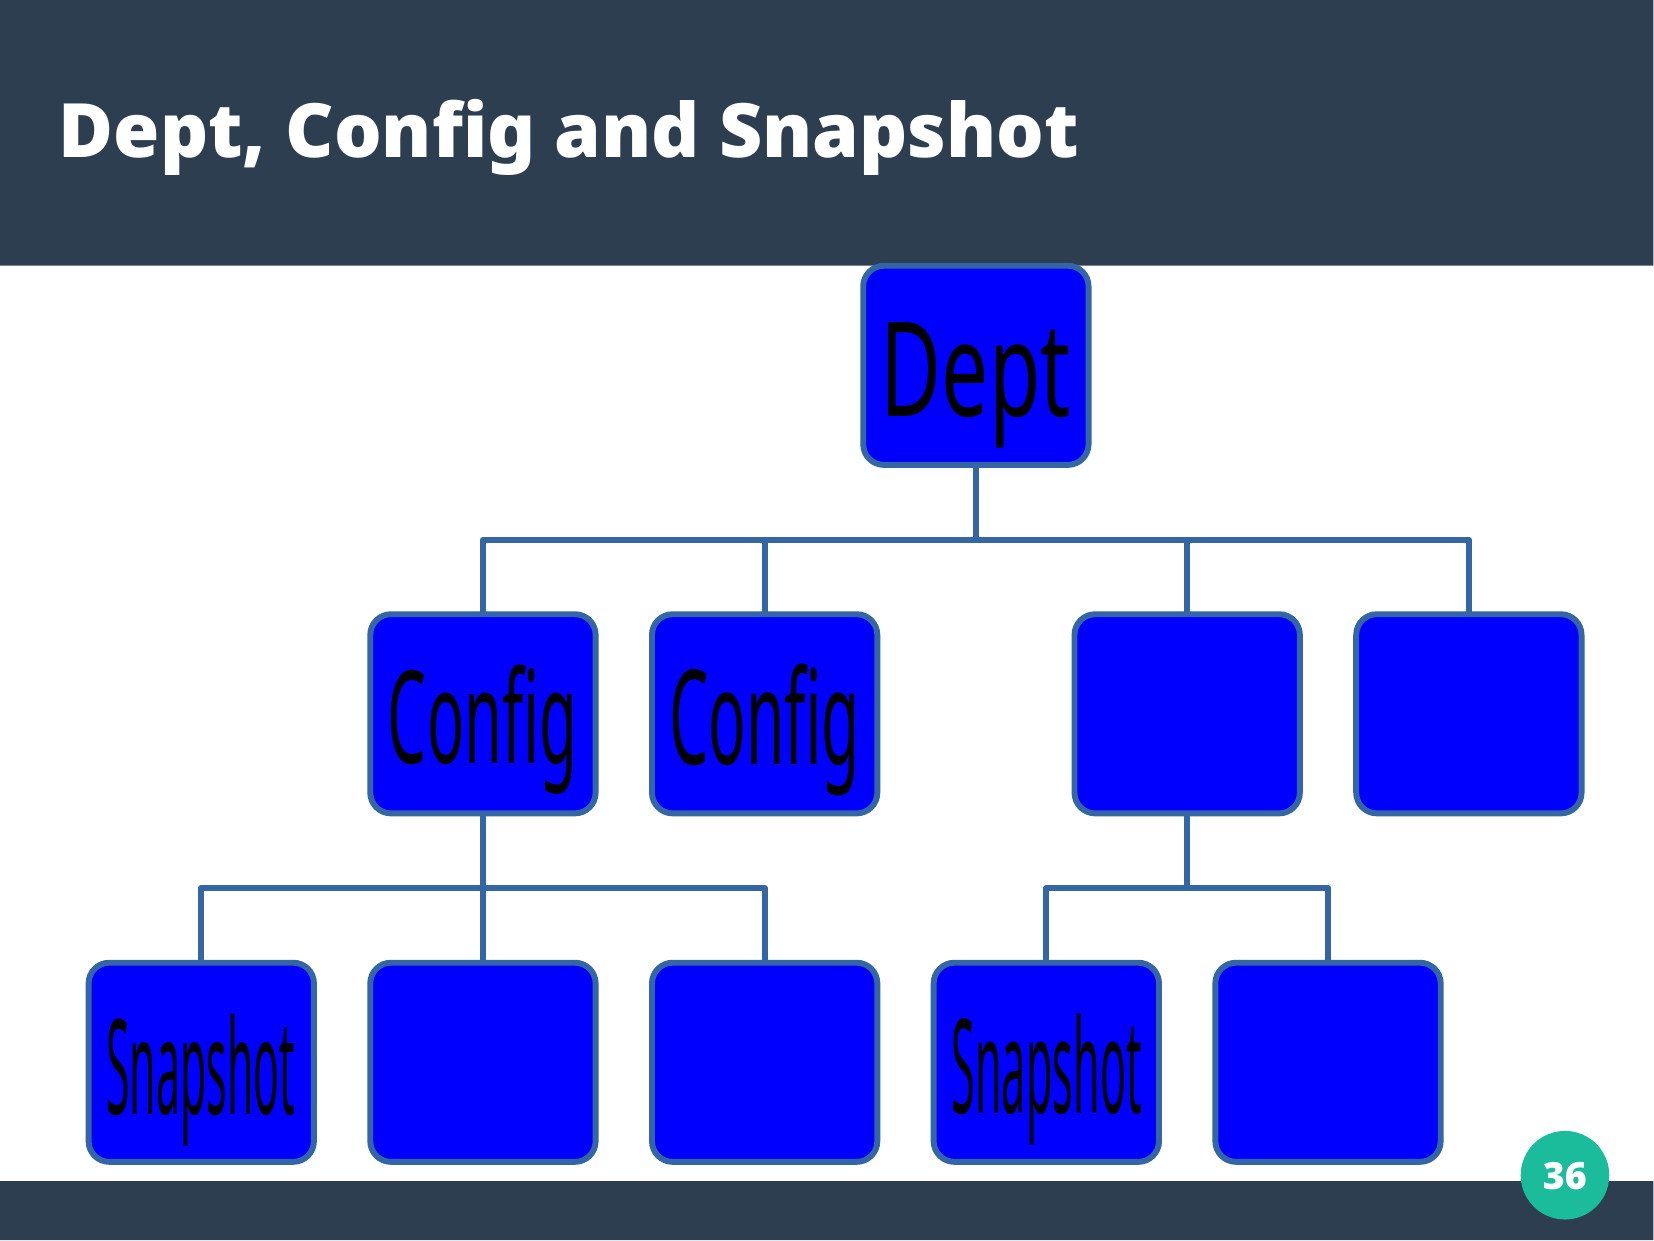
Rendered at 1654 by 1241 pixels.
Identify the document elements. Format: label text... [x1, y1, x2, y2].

text_box [651, 962, 878, 1162]
text_box Dept [863, 265, 1089, 465]
text_box [1074, 614, 1300, 814]
text_box Config [651, 614, 878, 814]
text_box Config [370, 614, 596, 814]
text_box [1356, 614, 1582, 814]
text_box [370, 962, 596, 1162]
text_box [1215, 962, 1441, 1162]
text_box Snapshot [933, 962, 1160, 1162]
title Dept, Config and Snapshot [59, 49, 1595, 207]
text_box Snapshot [88, 962, 314, 1162]
